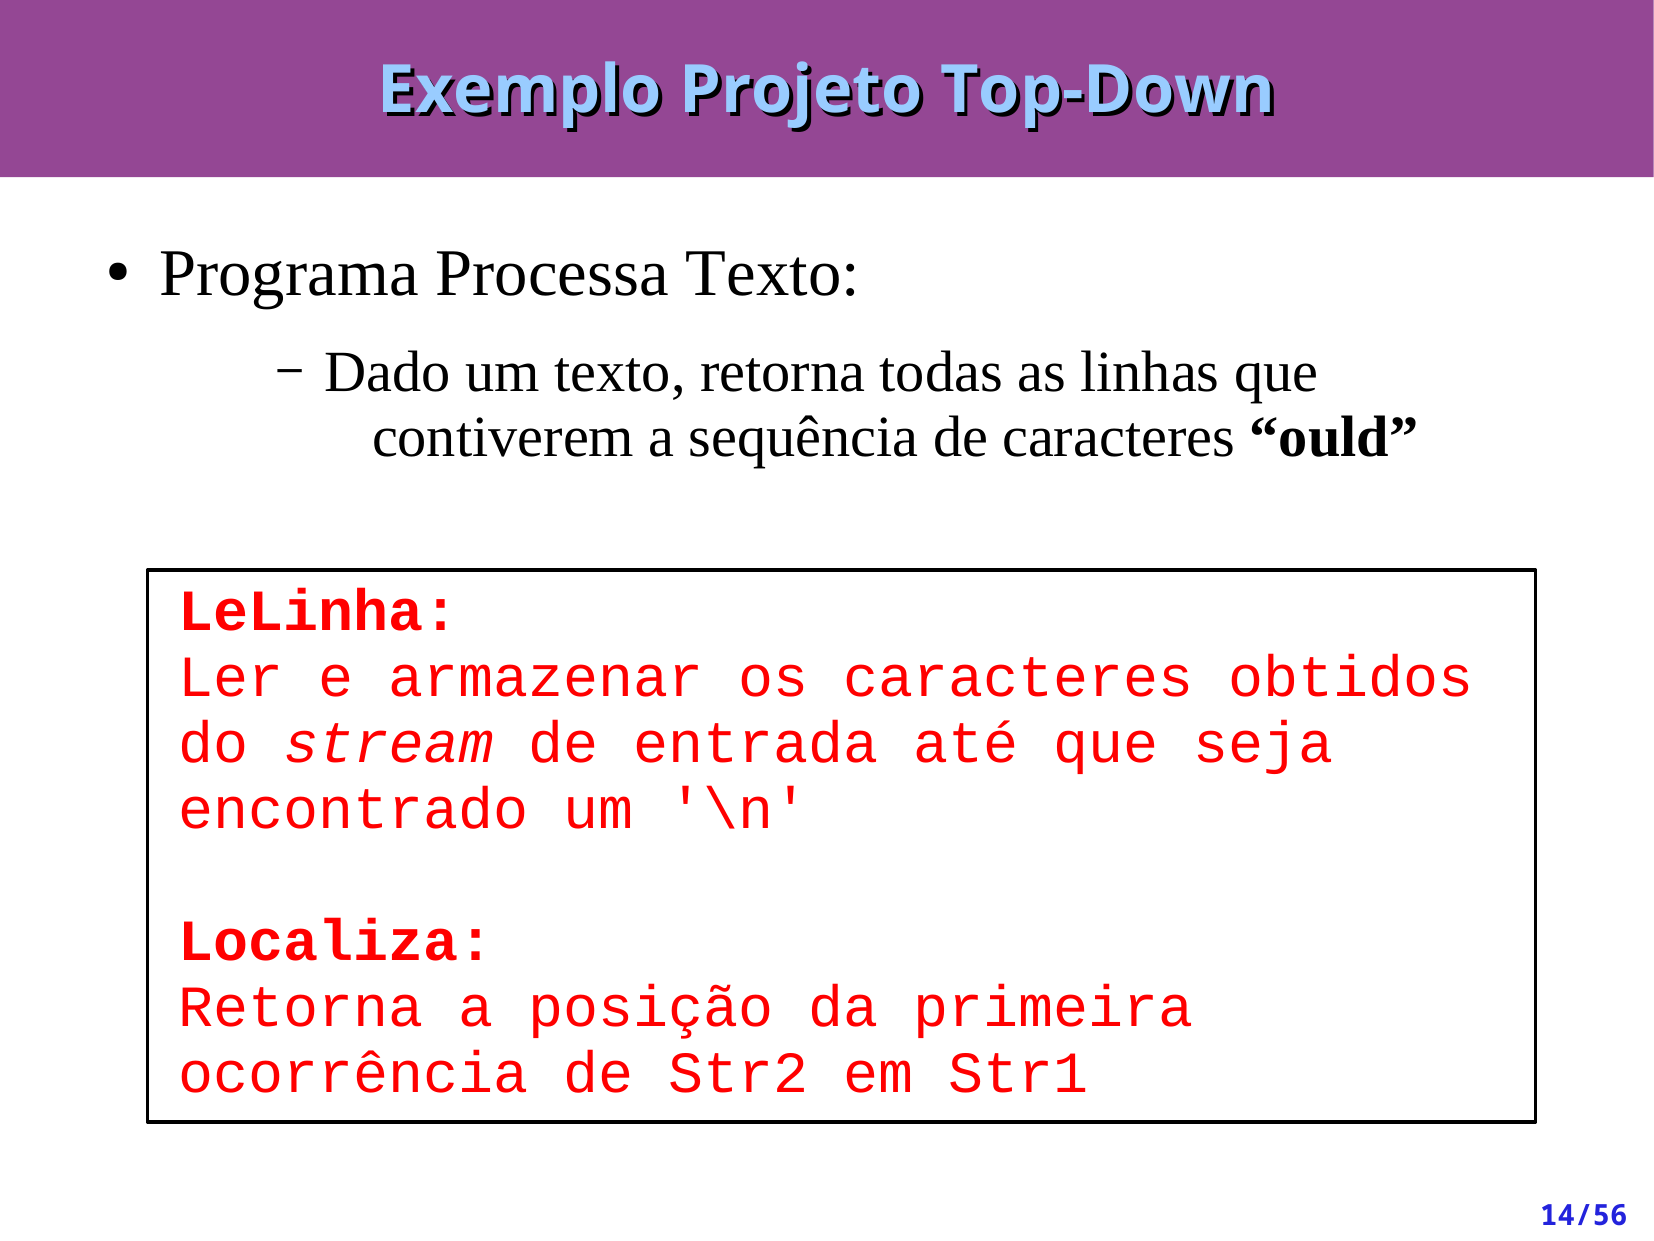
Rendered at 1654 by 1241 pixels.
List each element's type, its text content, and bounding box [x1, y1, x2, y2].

text_box LeLinha: Ler e armazenar os caracteres obtidos do stream de entrada até que seja encontrado um '\n' Localiza: Retorna a posição da primeira ocorrência de Str2 em Str1 [147, 570, 1536, 1123]
list Programa Processa Texto: Dado um texto, retorna todas as linhas que contiverem a sequência de caracteres “ould” [88, 236, 1577, 1055]
title Exemplo Projeto Top-Down [82, 0, 1571, 176]
